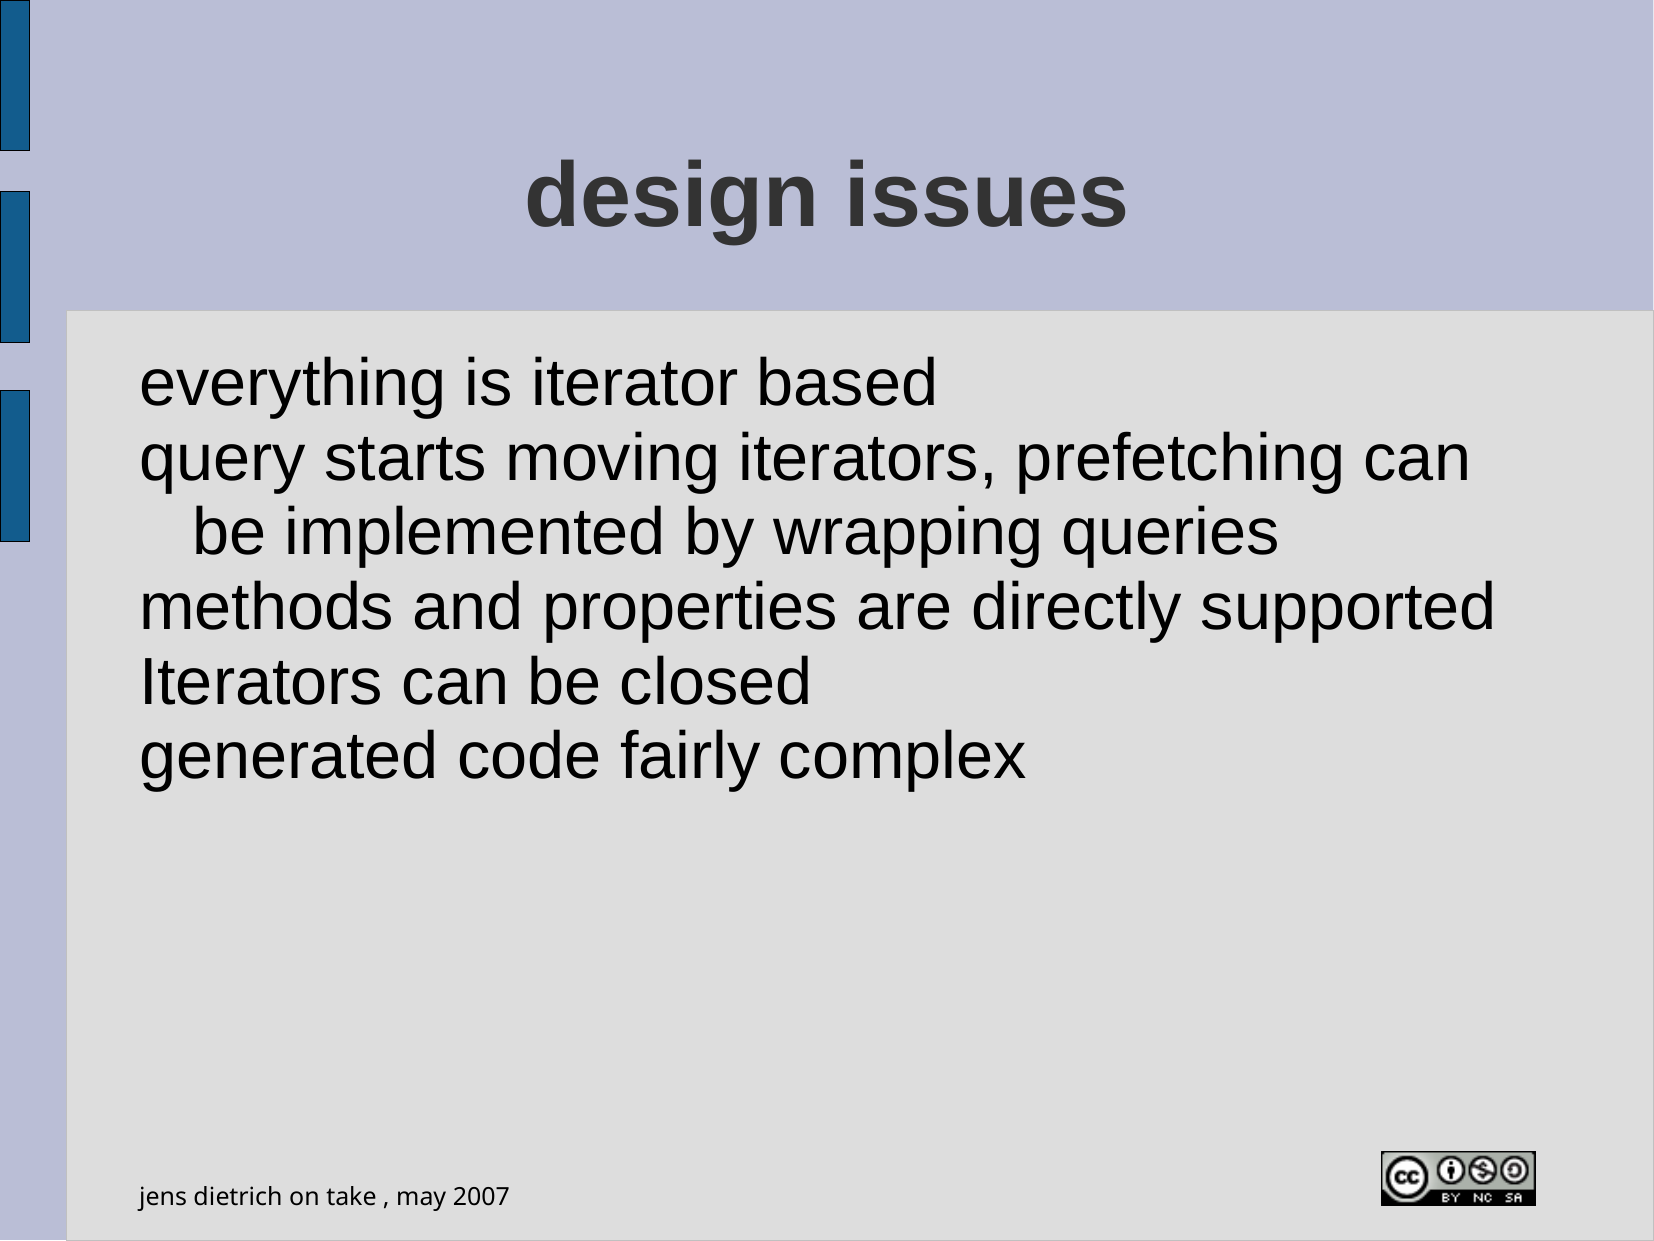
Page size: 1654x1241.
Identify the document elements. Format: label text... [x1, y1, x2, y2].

title design issues [121, 91, 1534, 299]
picture [1381, 1151, 1536, 1206]
list everything is iterator based query starts moving iterators, prefetching can be implemented by wrapping queries methods and properties are directly supported Iterators can be closed generated code fairly complex [121, 344, 1534, 1127]
